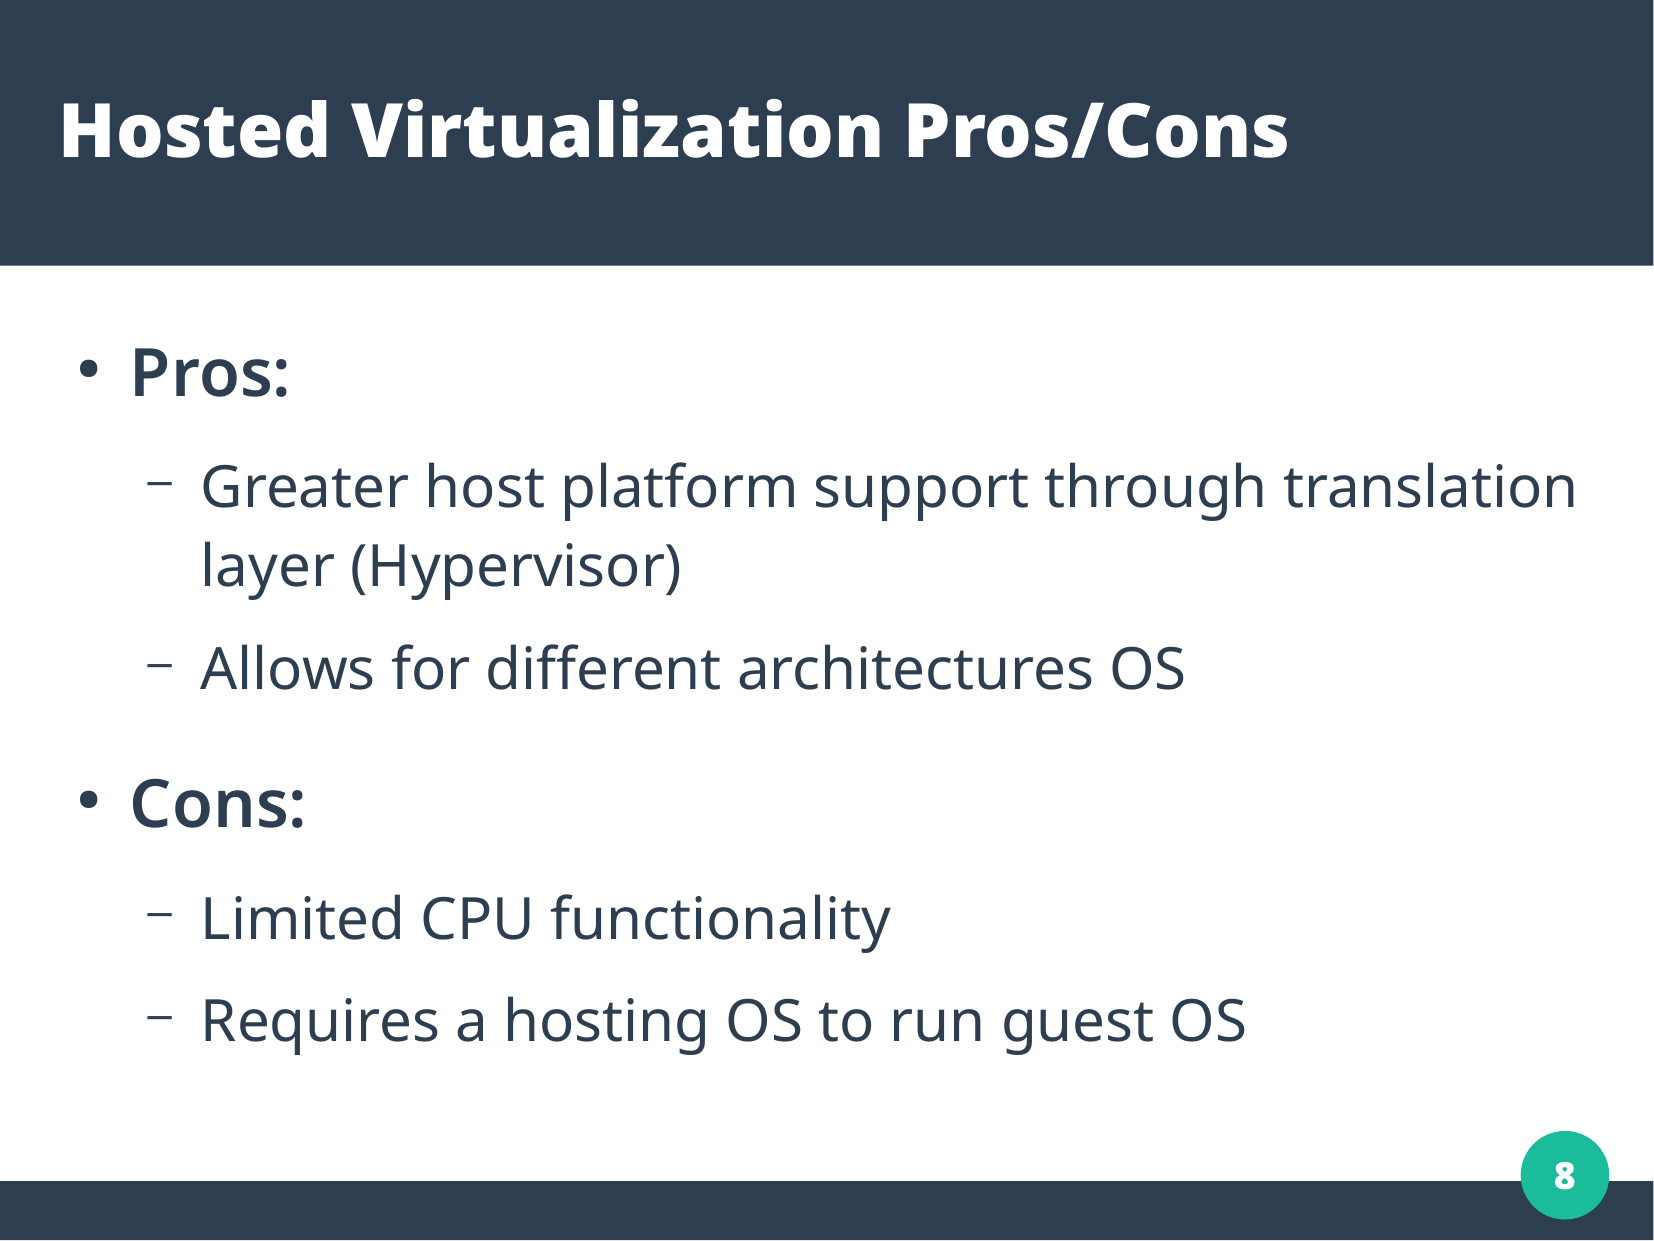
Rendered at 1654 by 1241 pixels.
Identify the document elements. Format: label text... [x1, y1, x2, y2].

list Cons: Limited CPU functionality Requires a hosting OS to run guest OS [59, 756, 1595, 1151]
list Pros: Greater host platform support through translation layer (Hypervisor) Allows for different architectures OS [59, 324, 1595, 720]
title Hosted Virtualization Pros/Cons [59, 49, 1595, 207]
